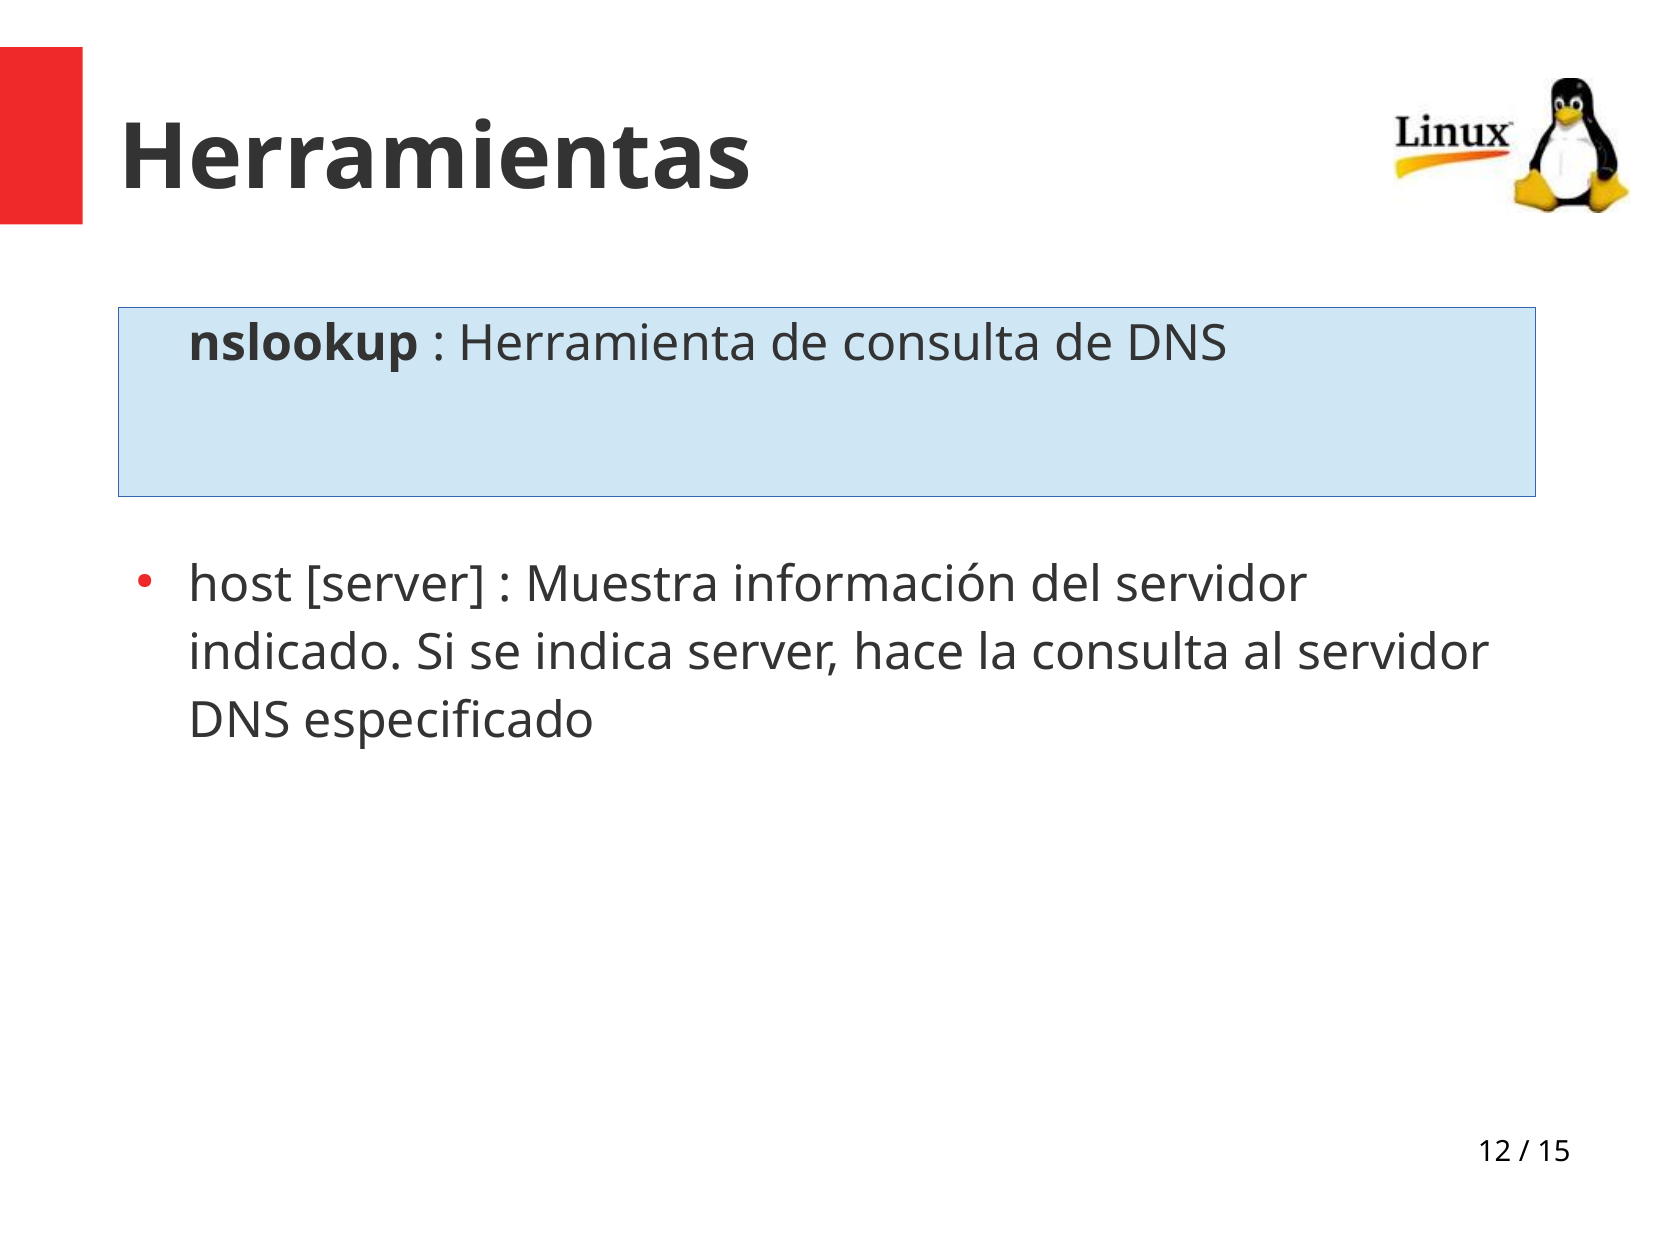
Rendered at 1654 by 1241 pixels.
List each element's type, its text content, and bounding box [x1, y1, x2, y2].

list nslookup : Herramienta de consulta de DNS [118, 307, 1536, 497]
picture [1393, 78, 1630, 213]
title Herramientas [118, 49, 1571, 257]
list host [server] : Muestra información del servidor indicado. Si se indica server, hace la consulta al servidor DNS especificado [118, 547, 1536, 1016]
